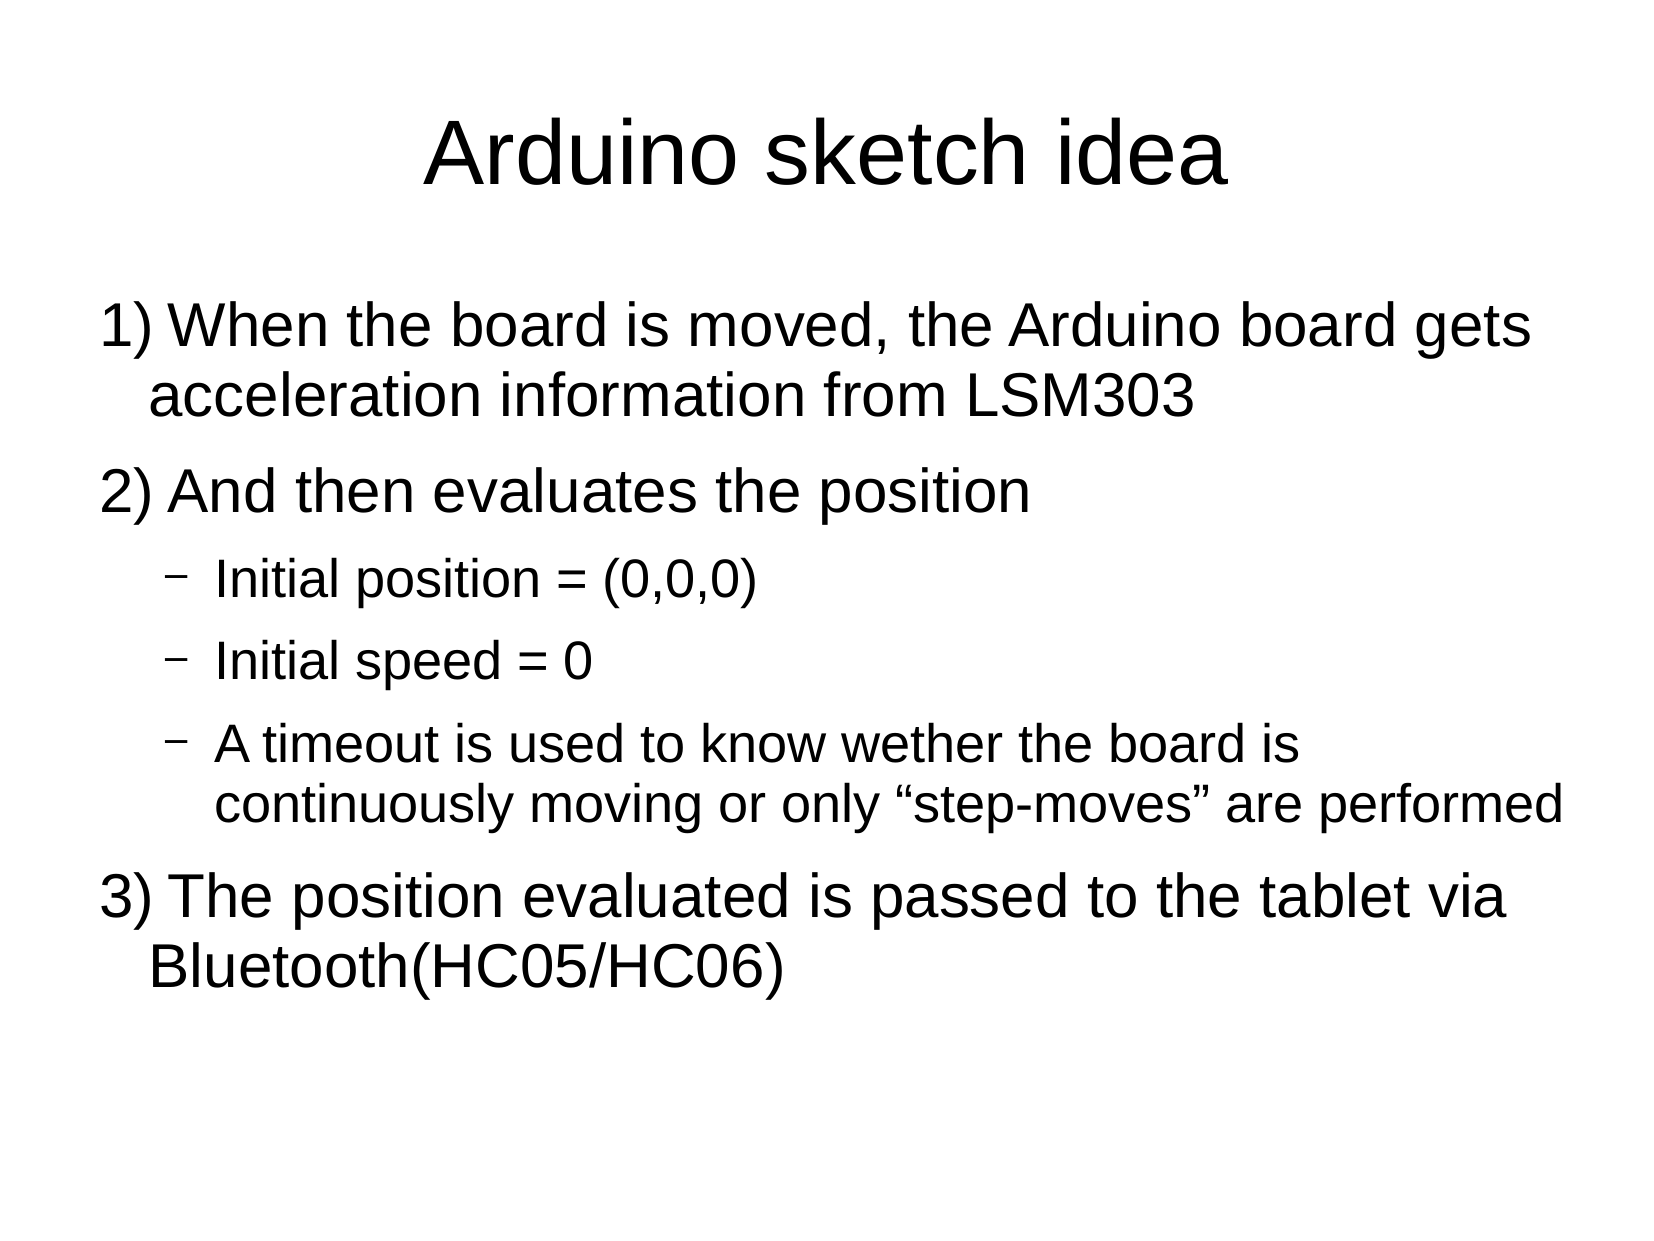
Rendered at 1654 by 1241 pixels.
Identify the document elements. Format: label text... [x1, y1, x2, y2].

title Arduino sketch idea [82, 49, 1571, 257]
list When the board is moved, the Arduino board gets acceleration information from LSM303 And then evaluates the position Initial position = (0,0,0) Initial speed = 0 A timeout is used to know wether the board is continuously moving or only “step-moves” are performed The position evaluated is passed to the tablet via Bluetooth(HC05/HC06) [82, 290, 1571, 1010]
